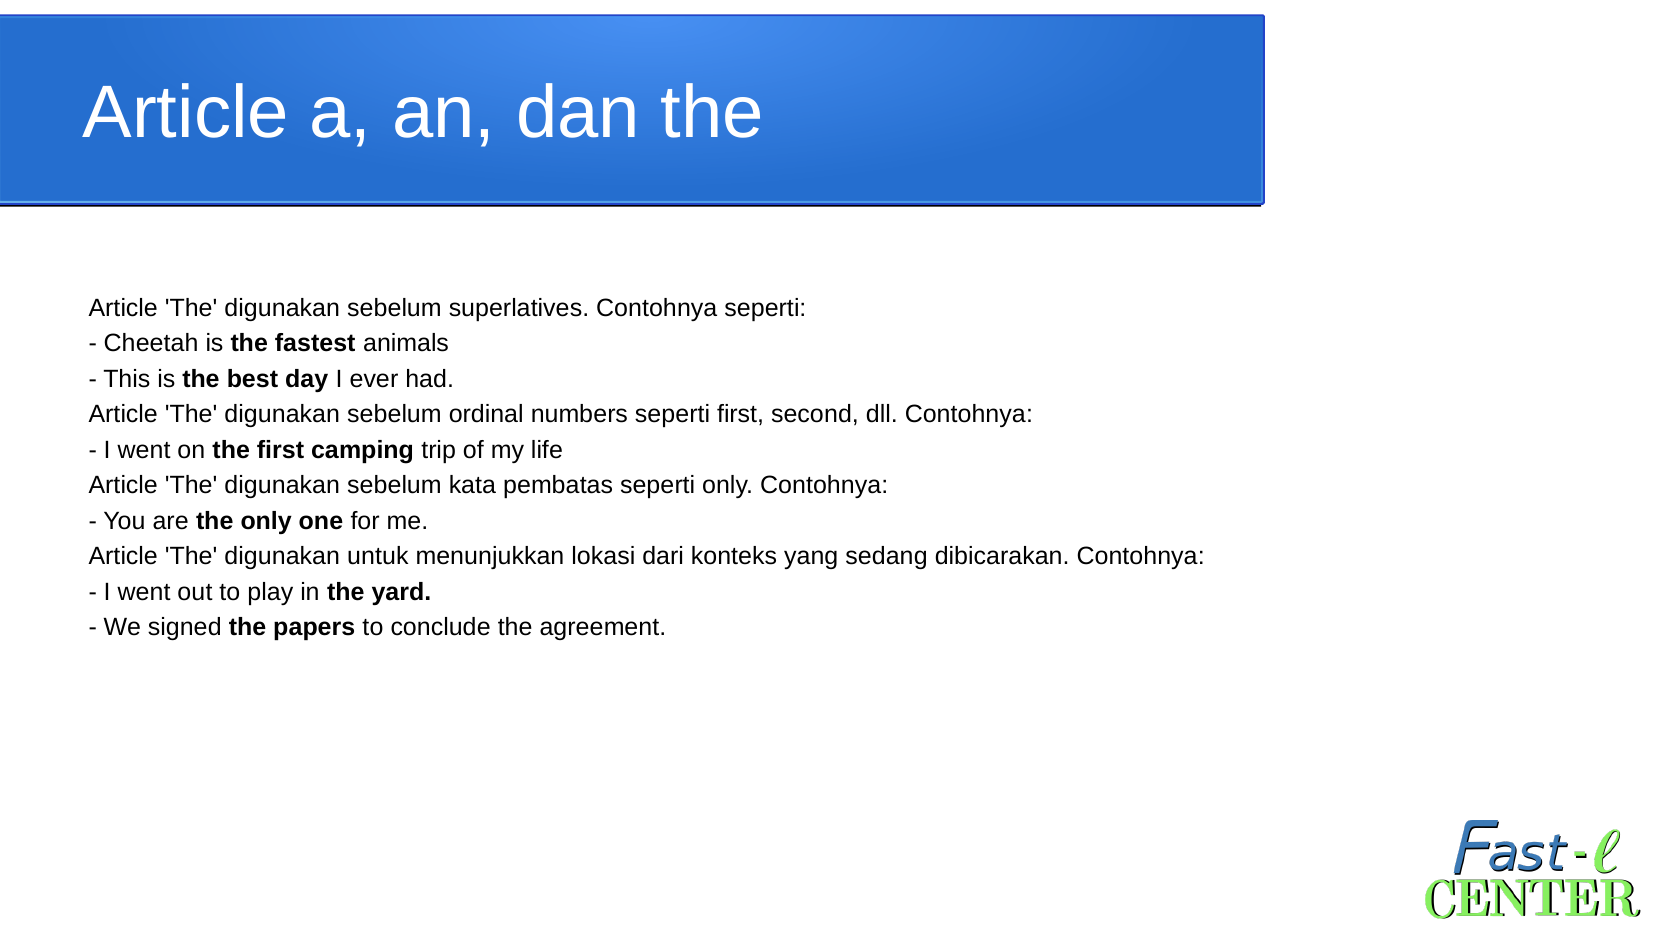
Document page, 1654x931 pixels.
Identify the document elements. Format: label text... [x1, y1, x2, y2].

text_box Article 'The' digunakan sebelum superlatives. Contohnya seperti: - Cheetah is the fastest animals - This is the best day I ever had. Article 'The' digunakan sebelum ordinal numbers seperti first, second, dll. Contohnya: - I went on the first camping trip of my life Article 'The' digunakan sebelum kata pembatas seperti only. Contohnya: - You are the only one for me. Article 'The' digunakan untuk menunjukkan lokasi dari konteks yang sedang dibicarakan. Contohnya: - I went out to play in the yard. - We signed the papers to conclude the agreement. [73, 286, 1223, 649]
picture [1425, 820, 1641, 921]
title Article a, an, dan the [82, 35, 1235, 189]
